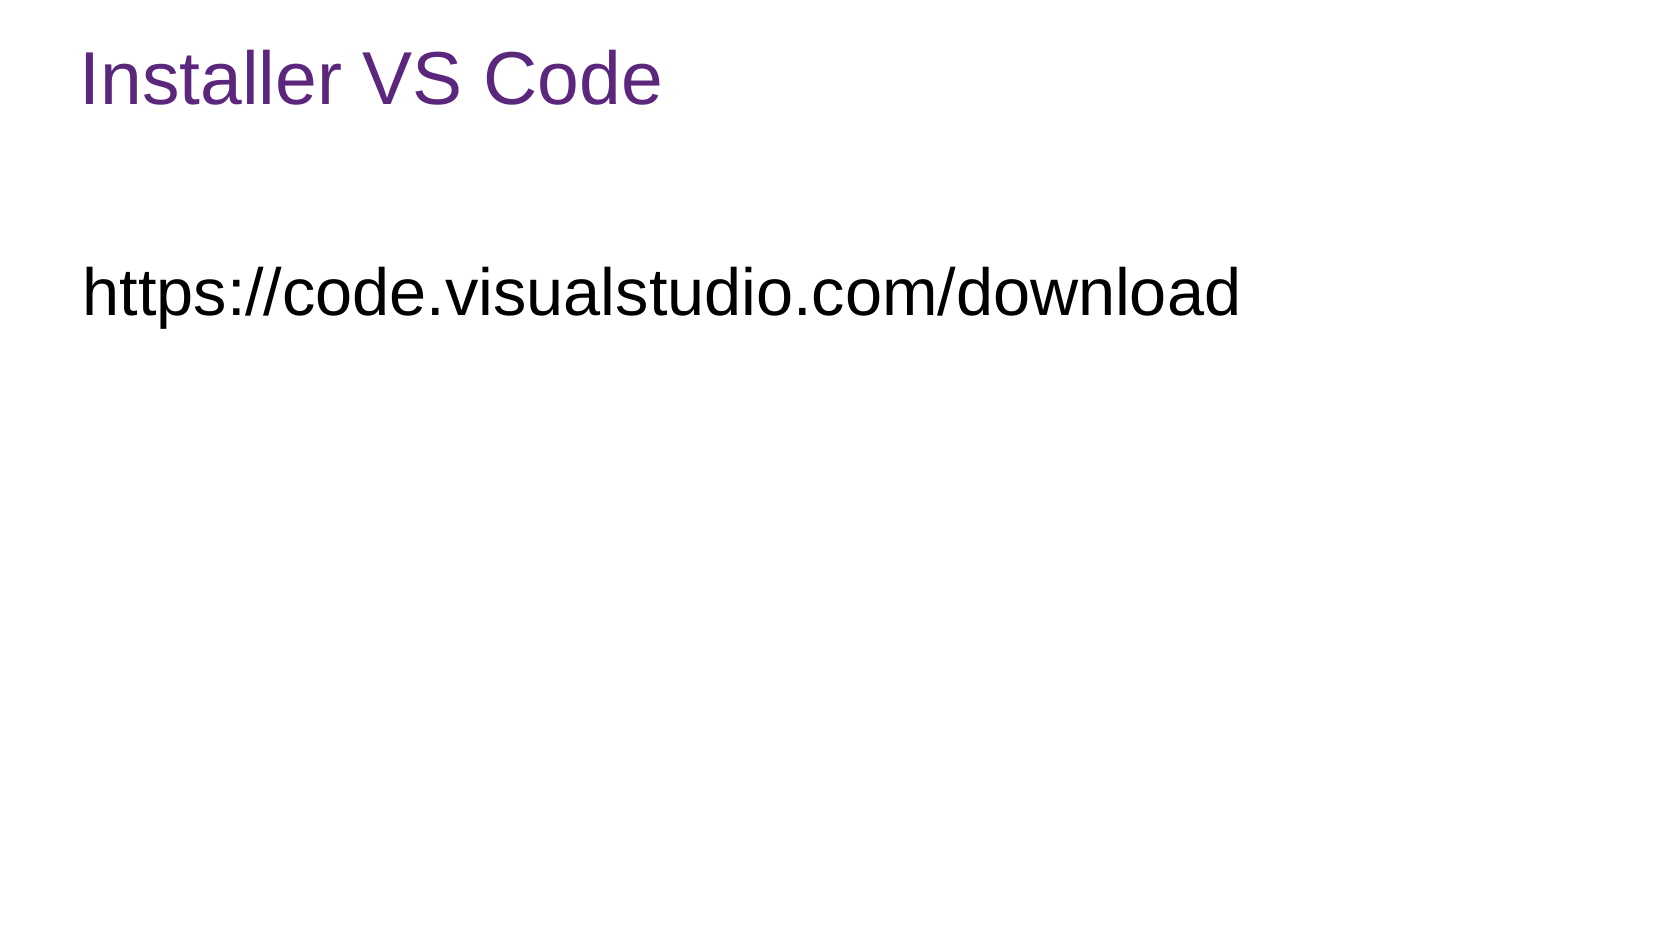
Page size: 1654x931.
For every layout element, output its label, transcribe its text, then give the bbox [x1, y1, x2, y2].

title Installer VS Code [79, 36, 1557, 148]
text_box https://code.visualstudio.com/download [82, 217, 1571, 758]
